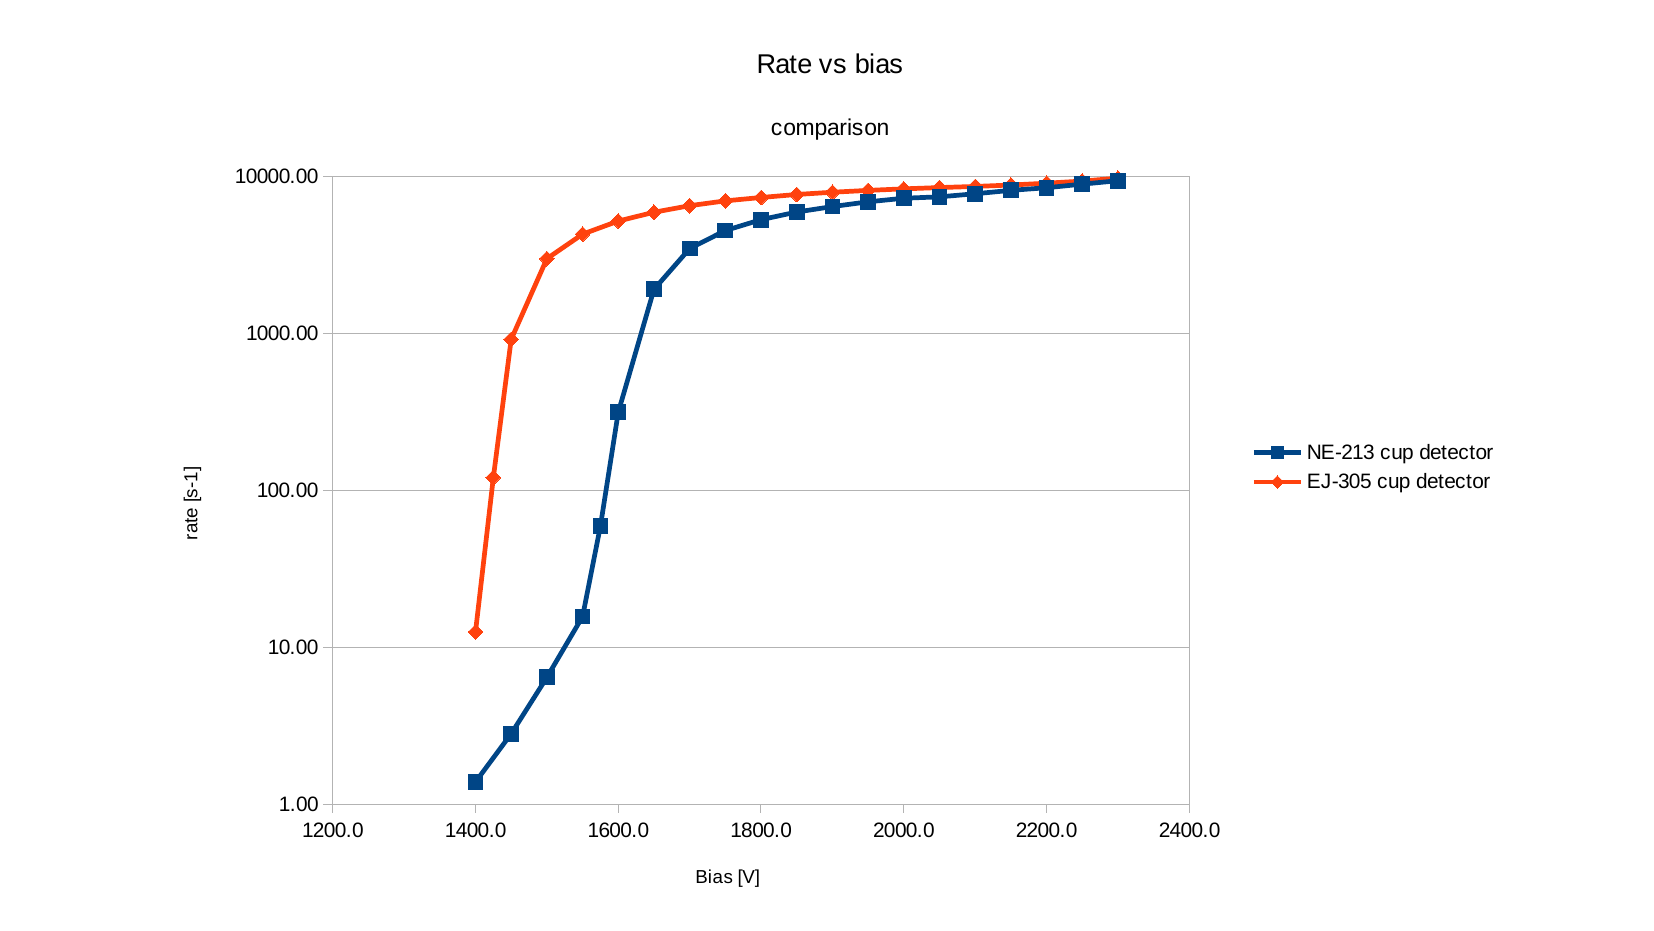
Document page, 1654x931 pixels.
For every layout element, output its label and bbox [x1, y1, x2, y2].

chart [148, 16, 1513, 919]
